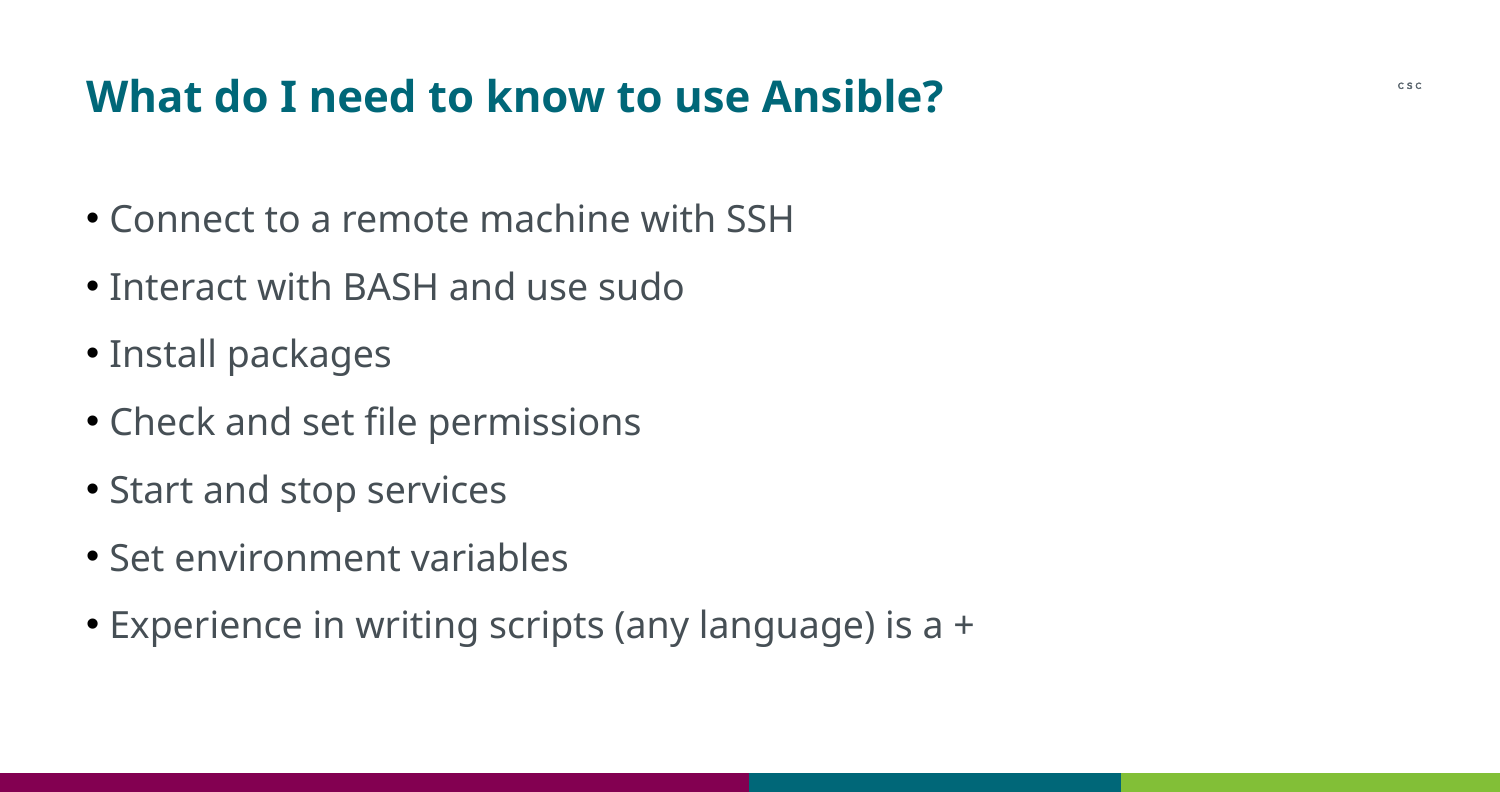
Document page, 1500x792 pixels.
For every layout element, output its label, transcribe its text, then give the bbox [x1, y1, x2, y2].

title What do I need to know to use Ansible? [75, 28, 1346, 161]
list Connect to a remote machine with SSH Interact with BASH and use sudo Install packages Check and set file permissions Start and stop services Set environment variables Experience in writing scripts (any language) is a + [75, 184, 1087, 708]
